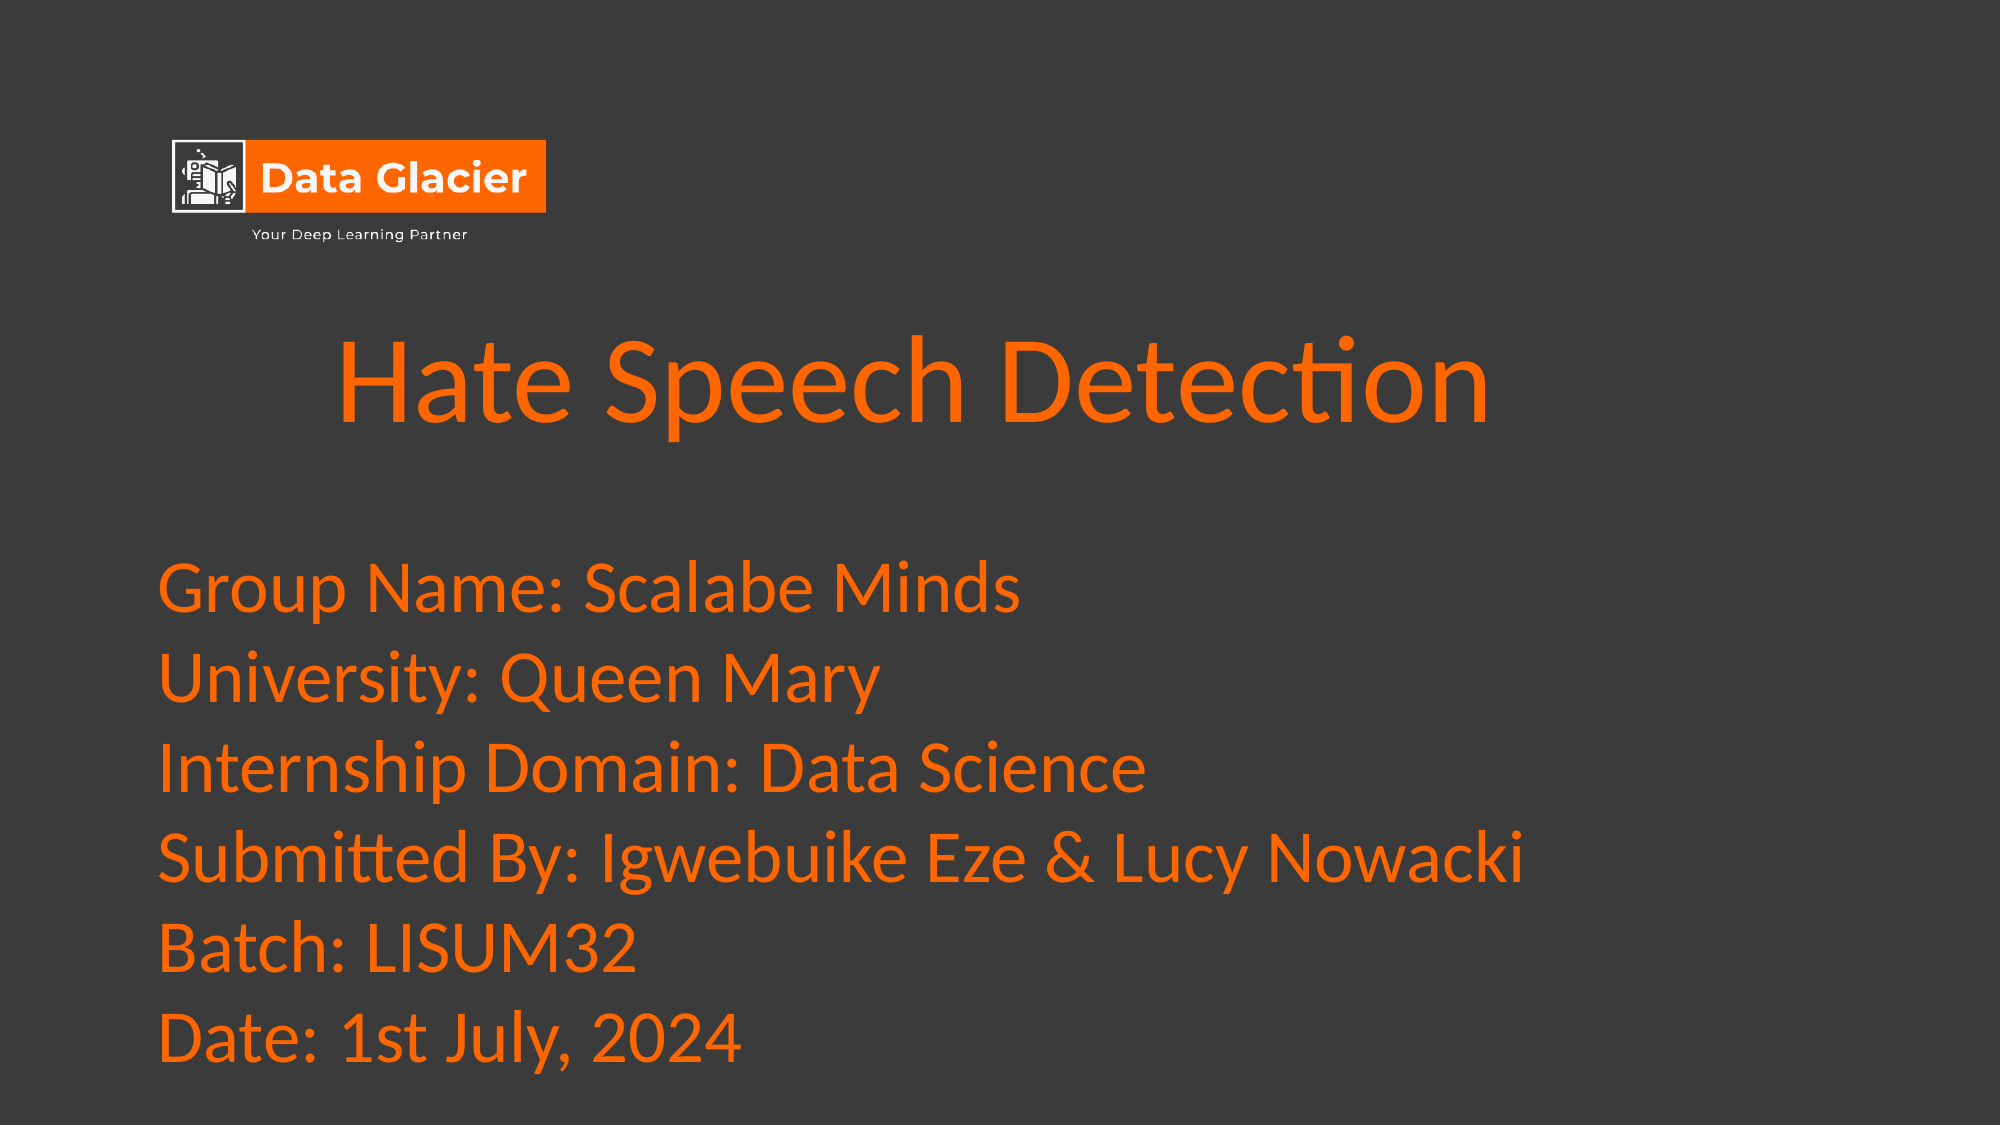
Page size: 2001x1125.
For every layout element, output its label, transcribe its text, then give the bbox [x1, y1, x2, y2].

picture [168, 0, 550, 290]
text_box Hate Speech Detection Group Name: Scalabe Minds University: Queen Mary Internship Domain: Data Science Submitted By: Igwebuike Eze & Lucy Nowacki Batch: LISUM32 Date: 1st July, 2024 [142, 290, 1687, 1094]
